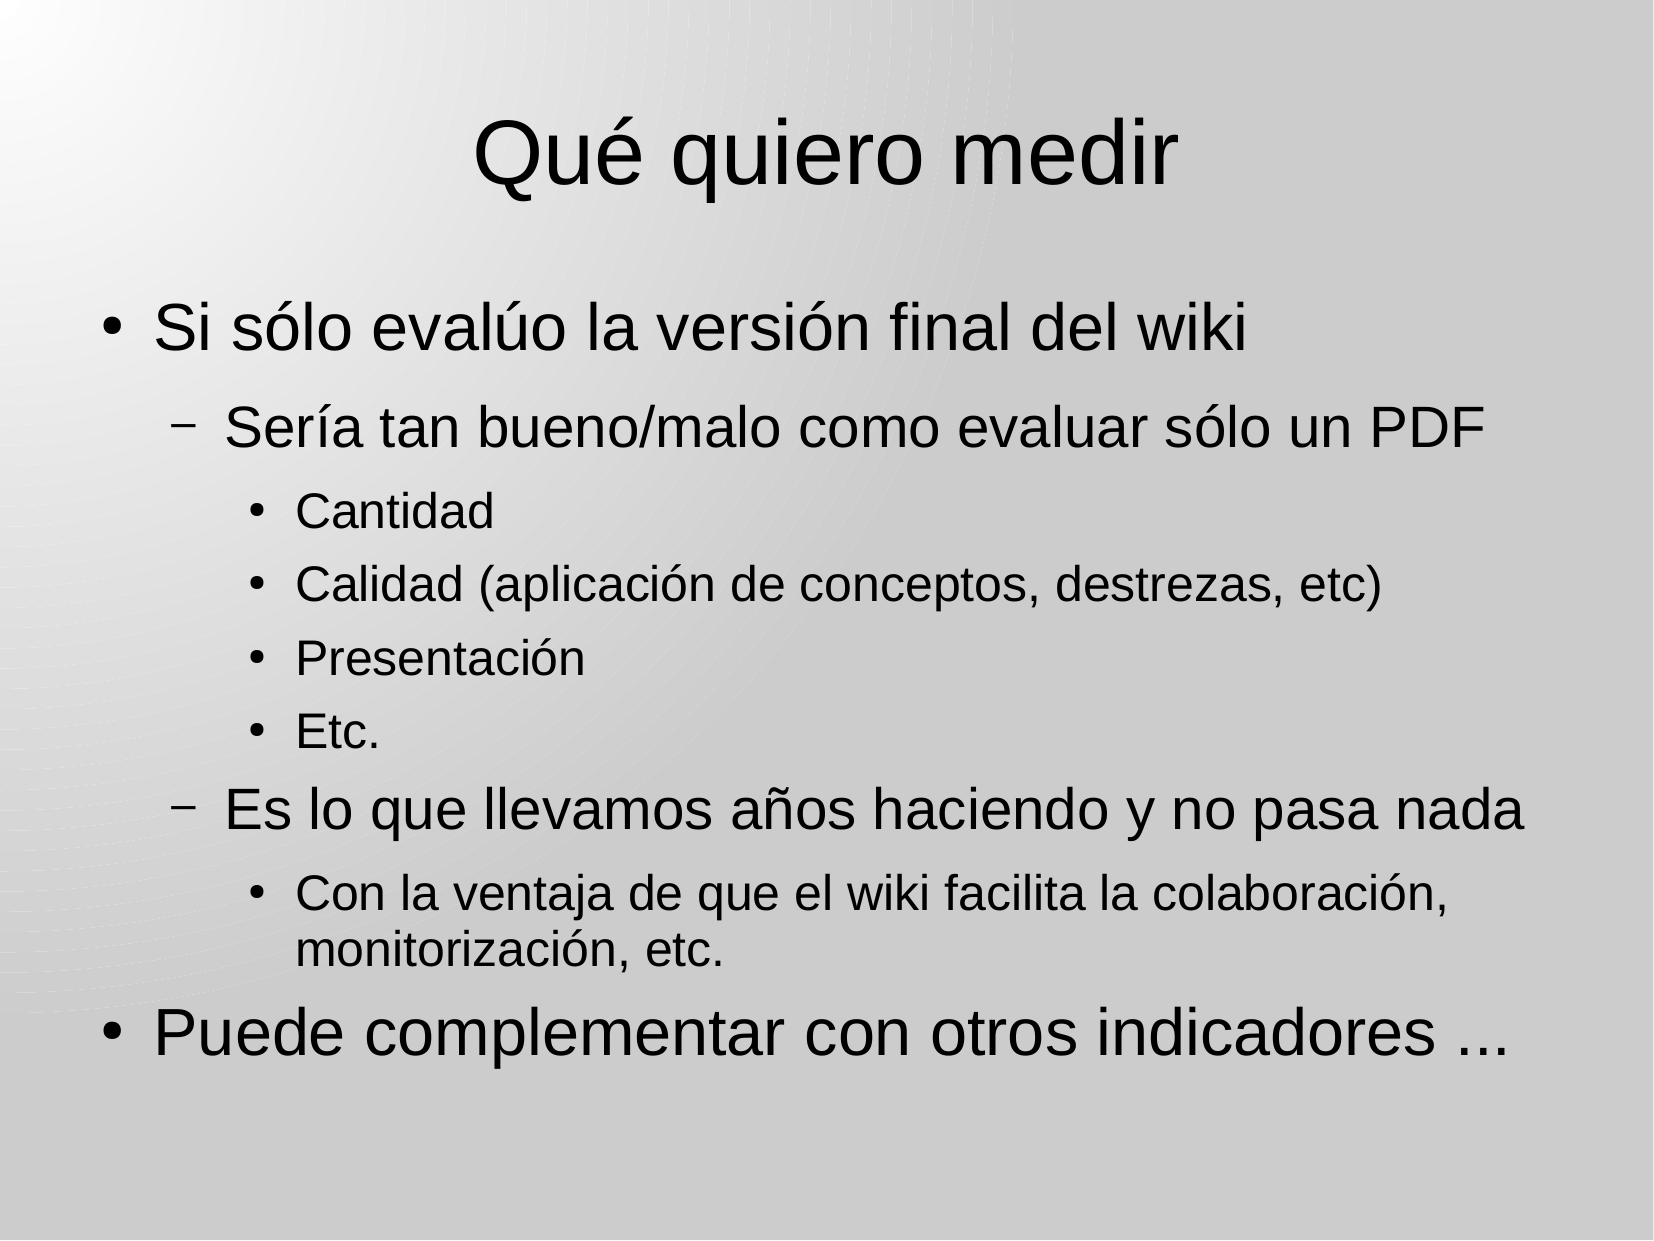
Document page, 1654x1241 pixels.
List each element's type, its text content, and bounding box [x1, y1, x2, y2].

list Si sólo evalúo la versión final del wiki Sería tan bueno/malo como evaluar sólo un PDF Cantidad Calidad (aplicación de conceptos, destrezas, etc) Presentación Etc. Es lo que llevamos años haciendo y no pasa nada Con la ventaja de que el wiki facilita la colaboración, monitorización, etc. Puede complementar con otros indicadores ... [82, 290, 1538, 1109]
title Qué quiero medir [82, 49, 1571, 257]
